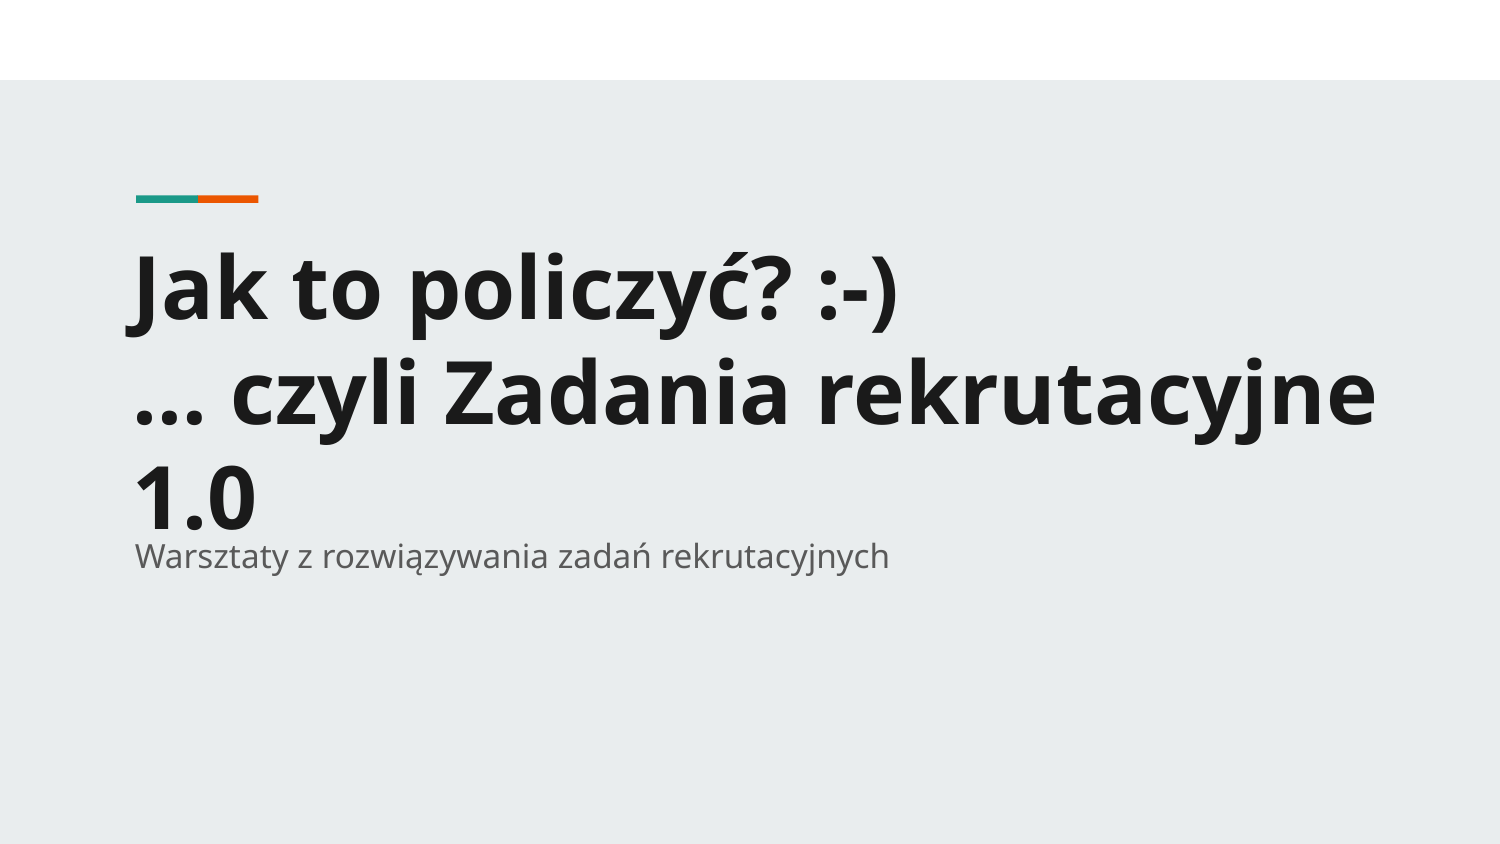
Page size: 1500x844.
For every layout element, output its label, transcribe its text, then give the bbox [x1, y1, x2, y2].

subtitle Warsztaty z rozwiązywania zadań rekrutacyjnych [119, 520, 1381, 610]
title Jak to policzyć? :-) … czyli Zadania rekrutacyjne 1.0 [117, 216, 1500, 490]
